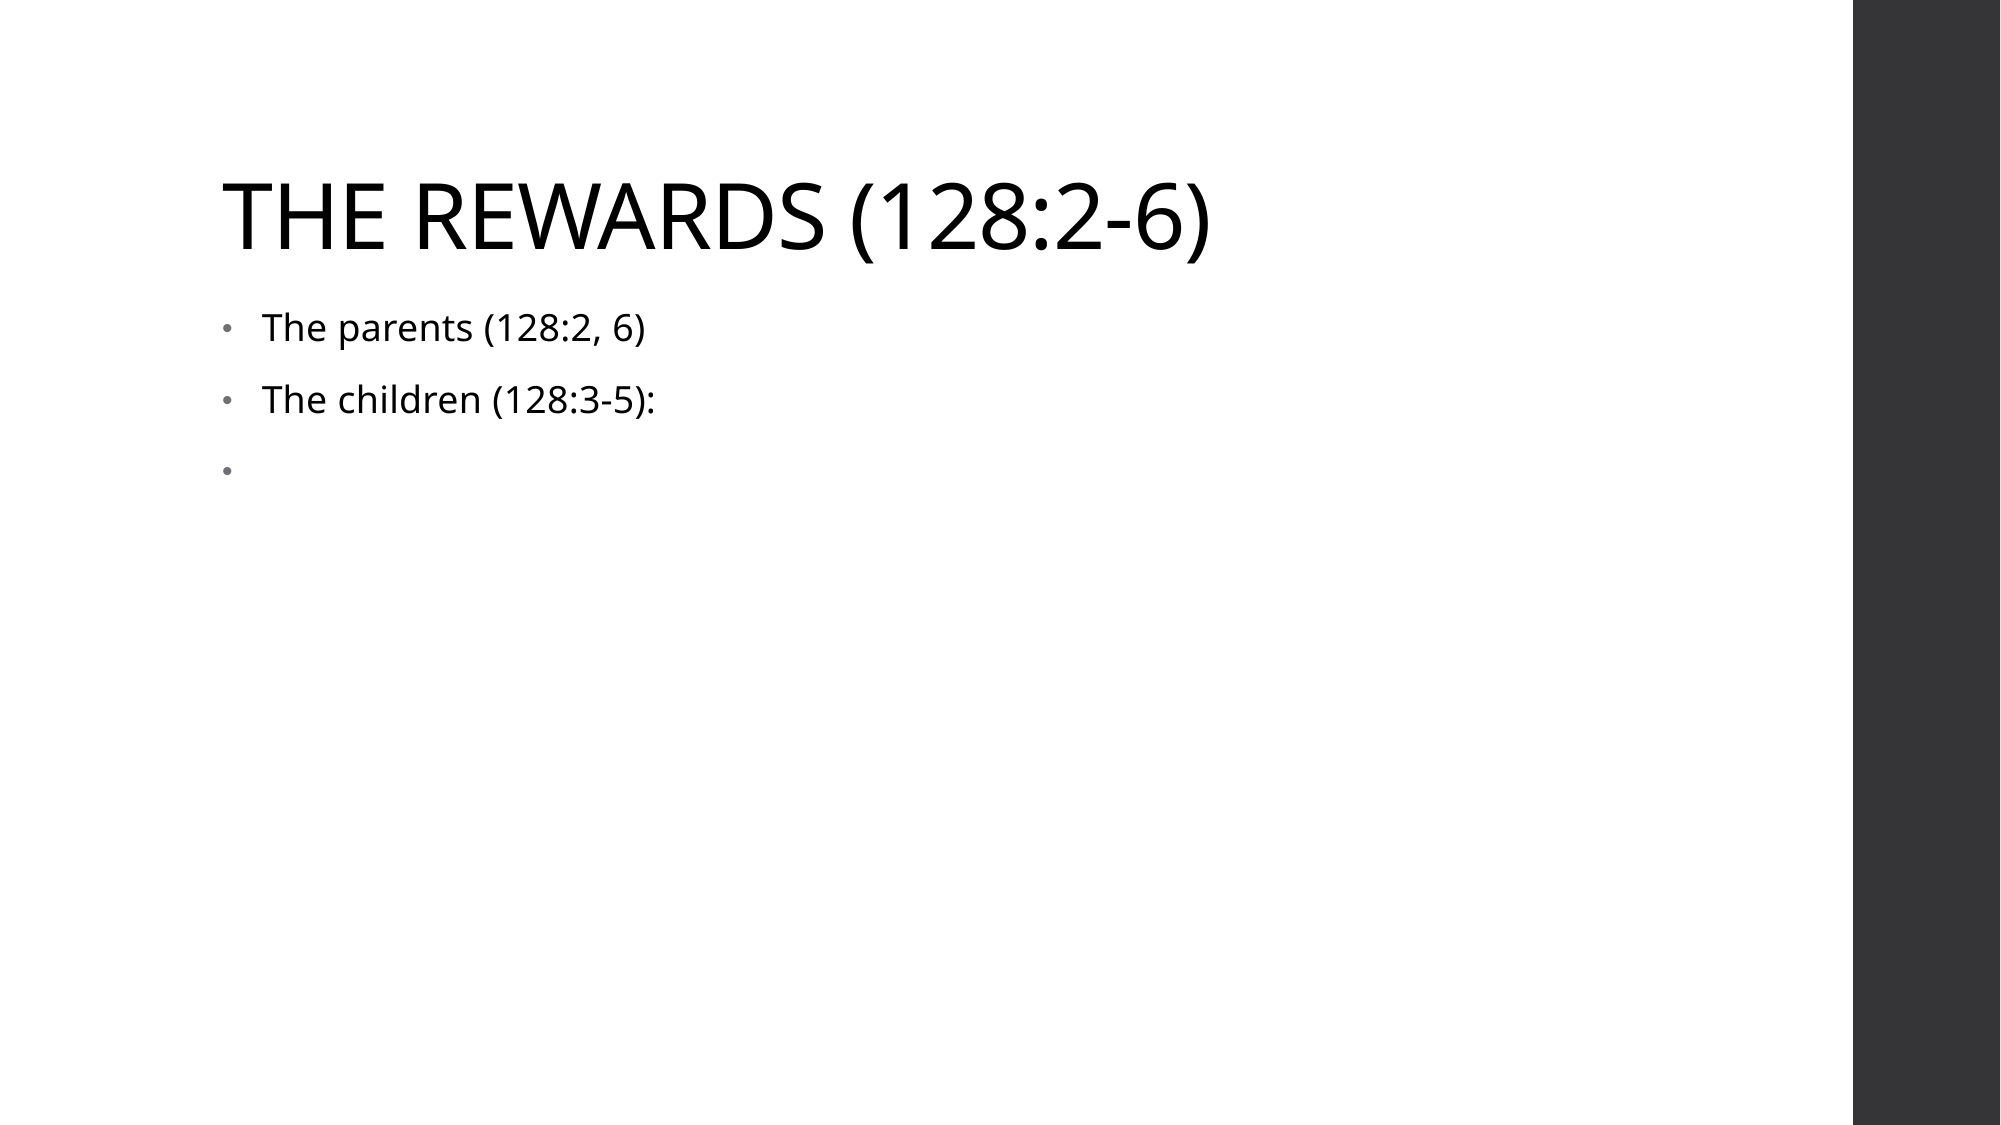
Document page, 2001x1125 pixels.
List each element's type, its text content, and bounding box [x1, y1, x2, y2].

list The parents (128:2, 6) The children (128:3-5): [206, 299, 1617, 1014]
title THE REWARDS (128:2-6) [206, 60, 1797, 278]
